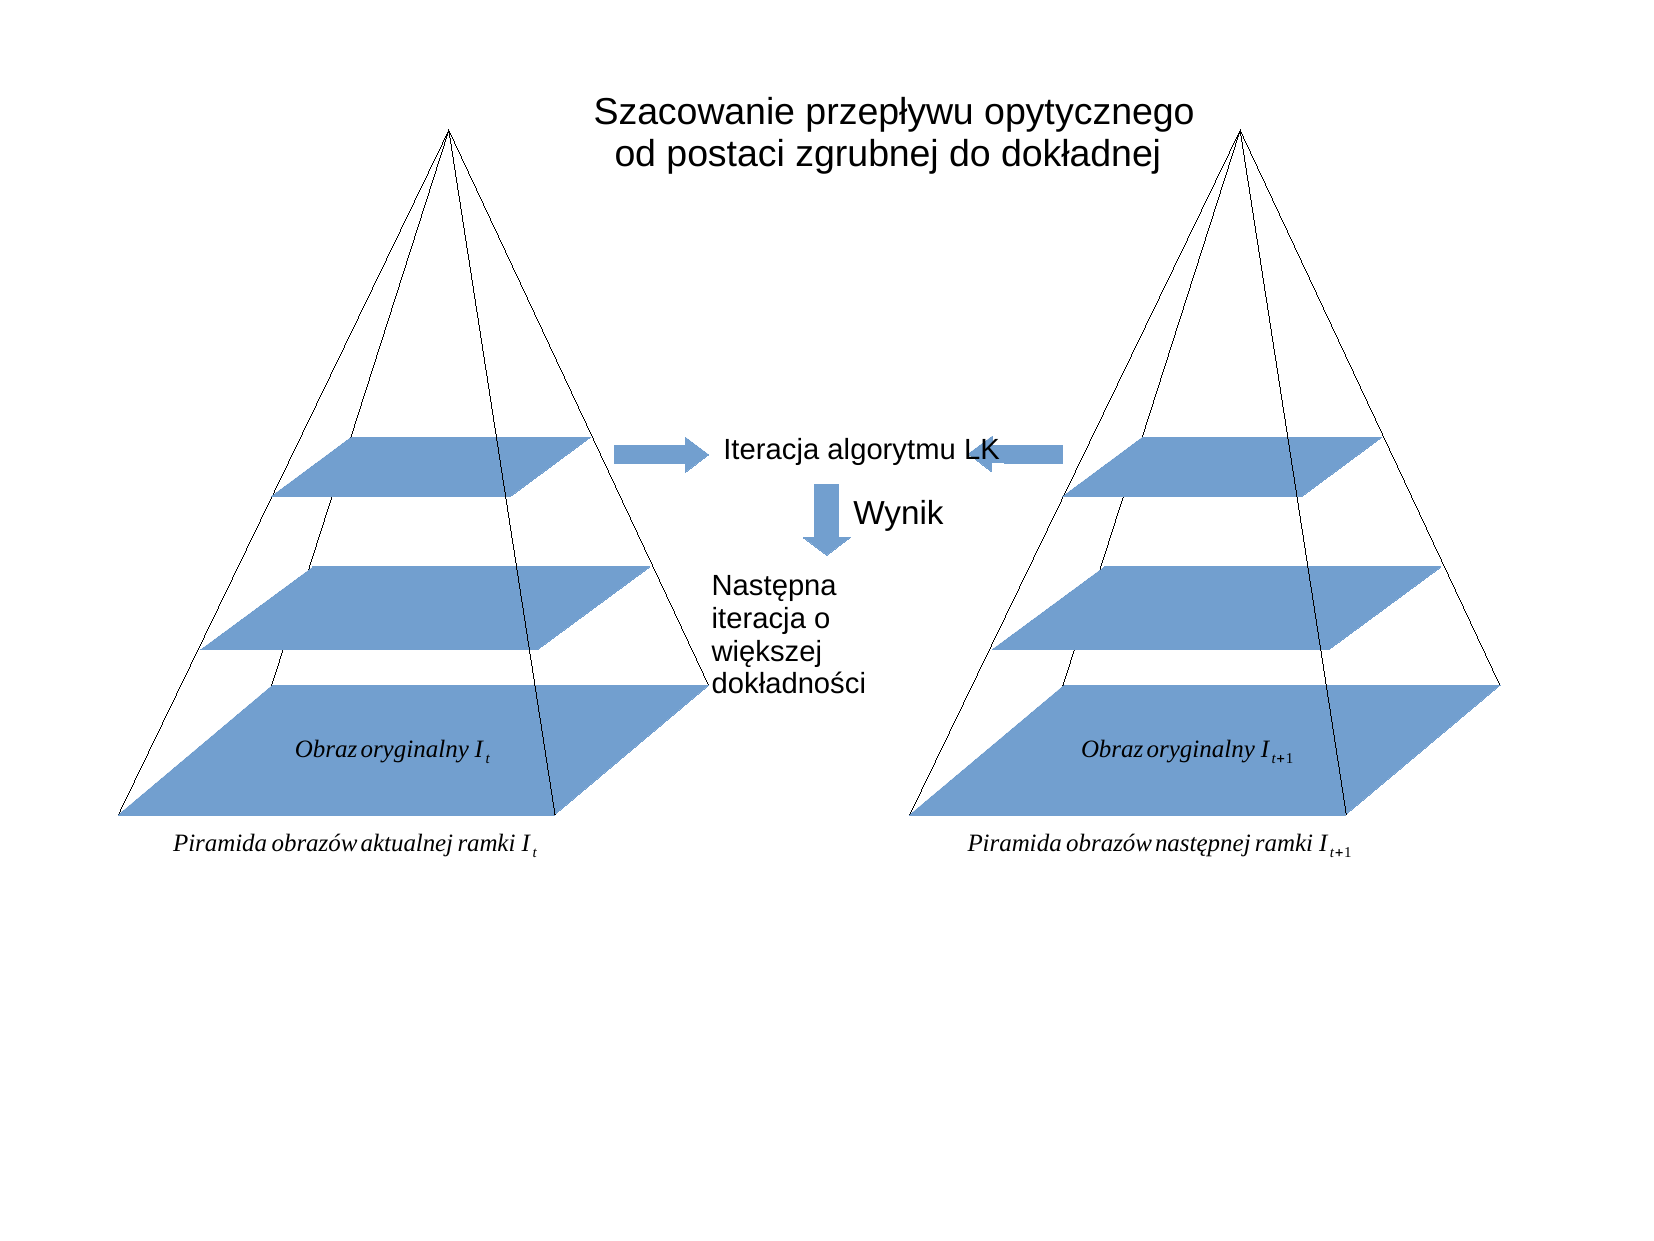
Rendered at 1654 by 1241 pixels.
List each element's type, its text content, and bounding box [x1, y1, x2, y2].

text_box [1062, 437, 1382, 497]
text_box [614, 437, 708, 473]
chart [288, 733, 497, 768]
text_box Wynik [838, 486, 943, 544]
text_box [200, 566, 650, 650]
text_box [909, 685, 1501, 816]
text_box Następna iteracja o większej dokładności [696, 561, 953, 650]
text_box Szacowanie przepływu opytycznego od postaci zgrubnej do dokładnej [578, 82, 1111, 192]
chart [959, 828, 1359, 863]
text_box [985, 436, 993, 449]
text_box [271, 437, 591, 497]
chart [165, 828, 544, 863]
chart [1074, 733, 1300, 768]
text_box [803, 484, 842, 556]
text_box Iteracja algorytmu LK [708, 425, 965, 477]
text_box [118, 685, 709, 816]
text_box [969, 443, 1063, 472]
text_box [992, 566, 1441, 650]
